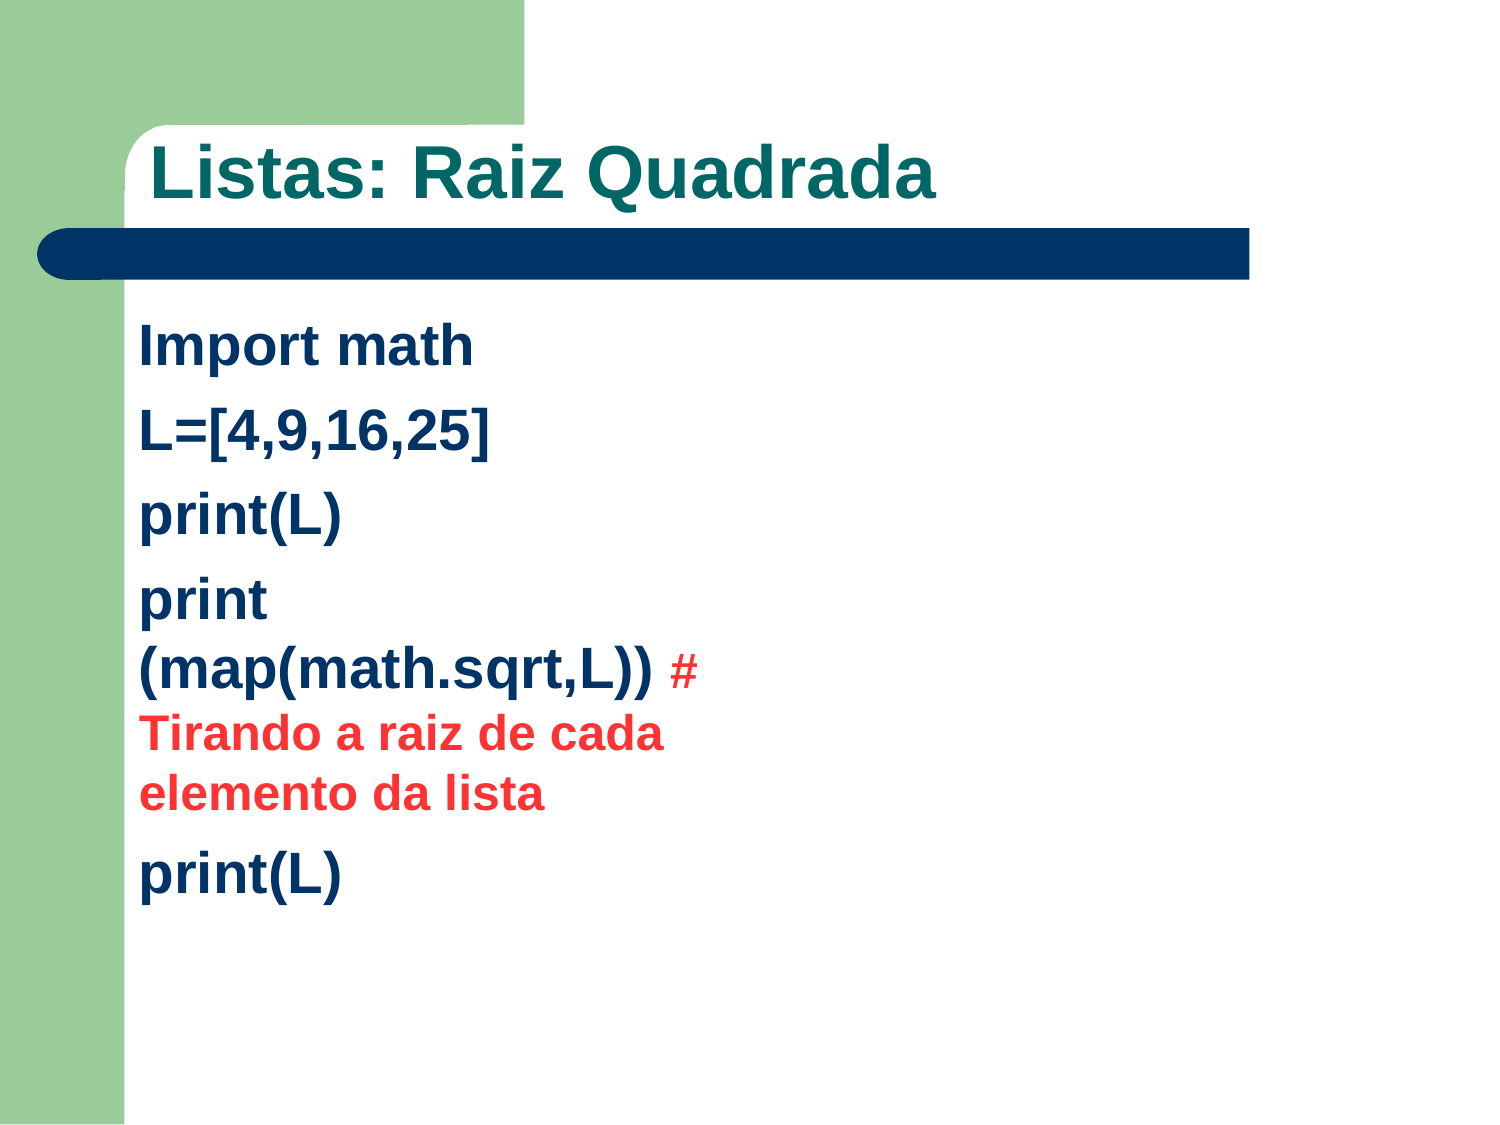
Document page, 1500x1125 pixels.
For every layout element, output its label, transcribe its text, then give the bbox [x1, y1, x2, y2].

list Import math L=[4,9,16,25] print(L) print (map(math.sqrt,L)) # Tirando a raiz de cada elemento da lista print(L) [123, 299, 789, 998]
title Listas: Raiz Quadrada [134, 59, 1500, 223]
